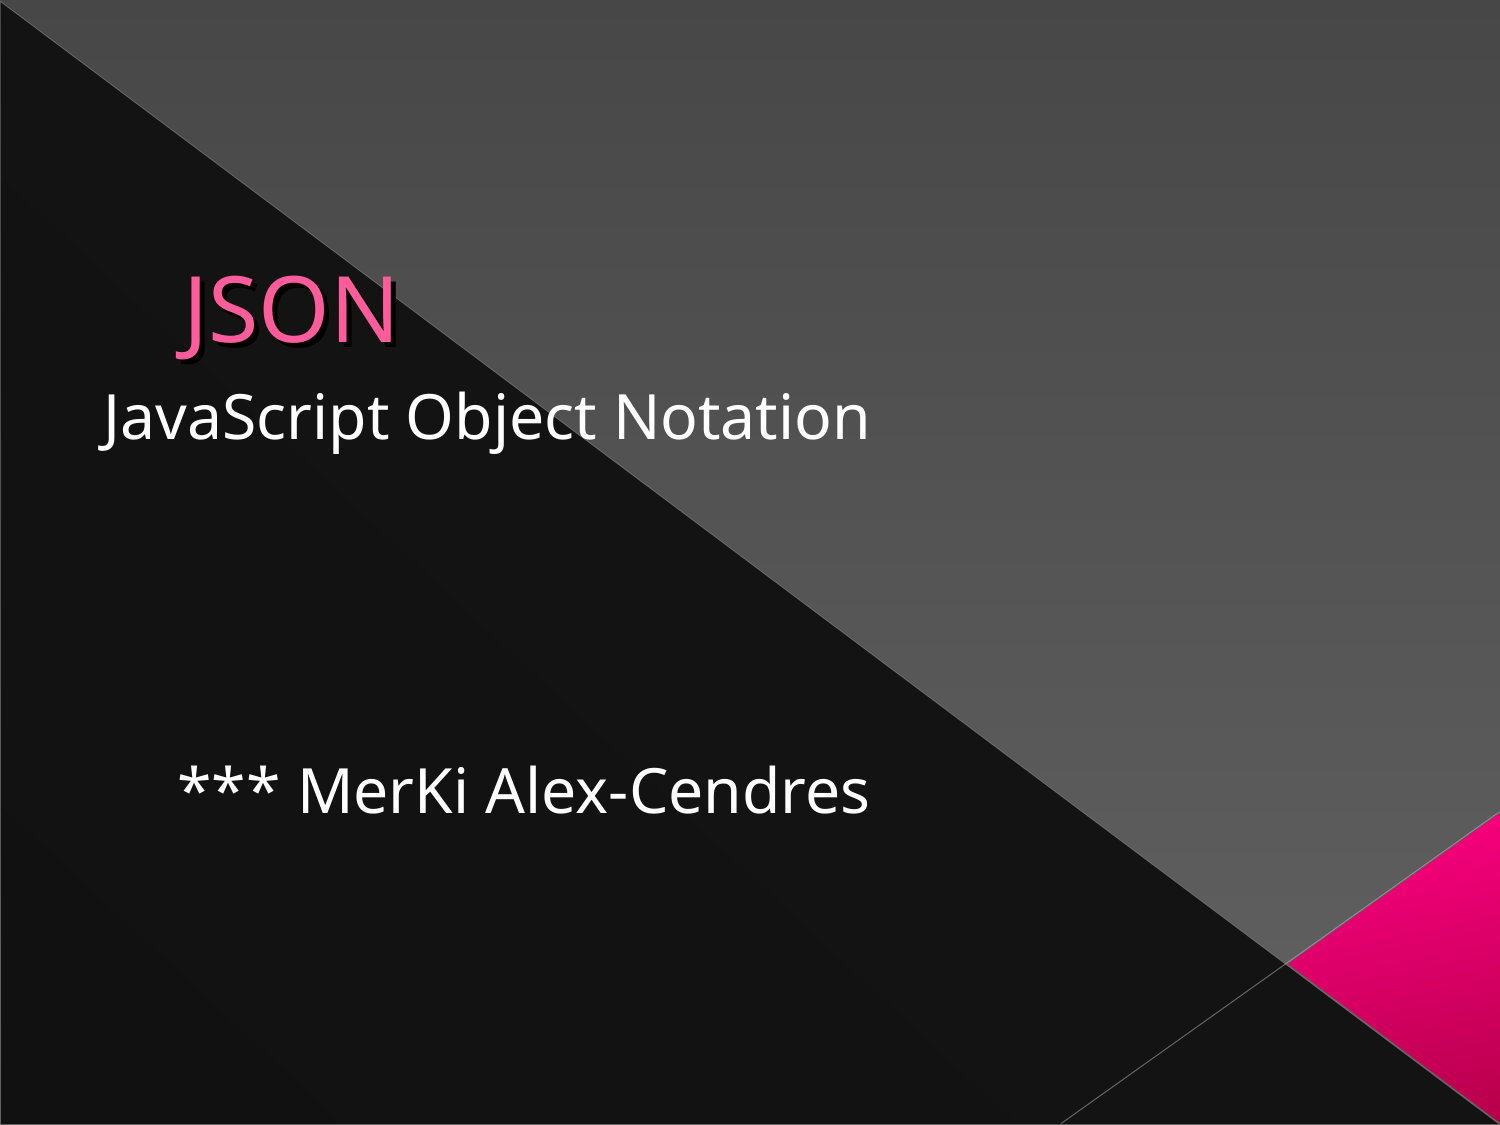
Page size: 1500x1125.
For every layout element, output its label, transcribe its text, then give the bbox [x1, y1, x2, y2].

title JSON [88, 127, 1412, 369]
subtitle JavaScript Object Notation *** MerKi Alex-Cendres [88, 369, 1412, 657]
